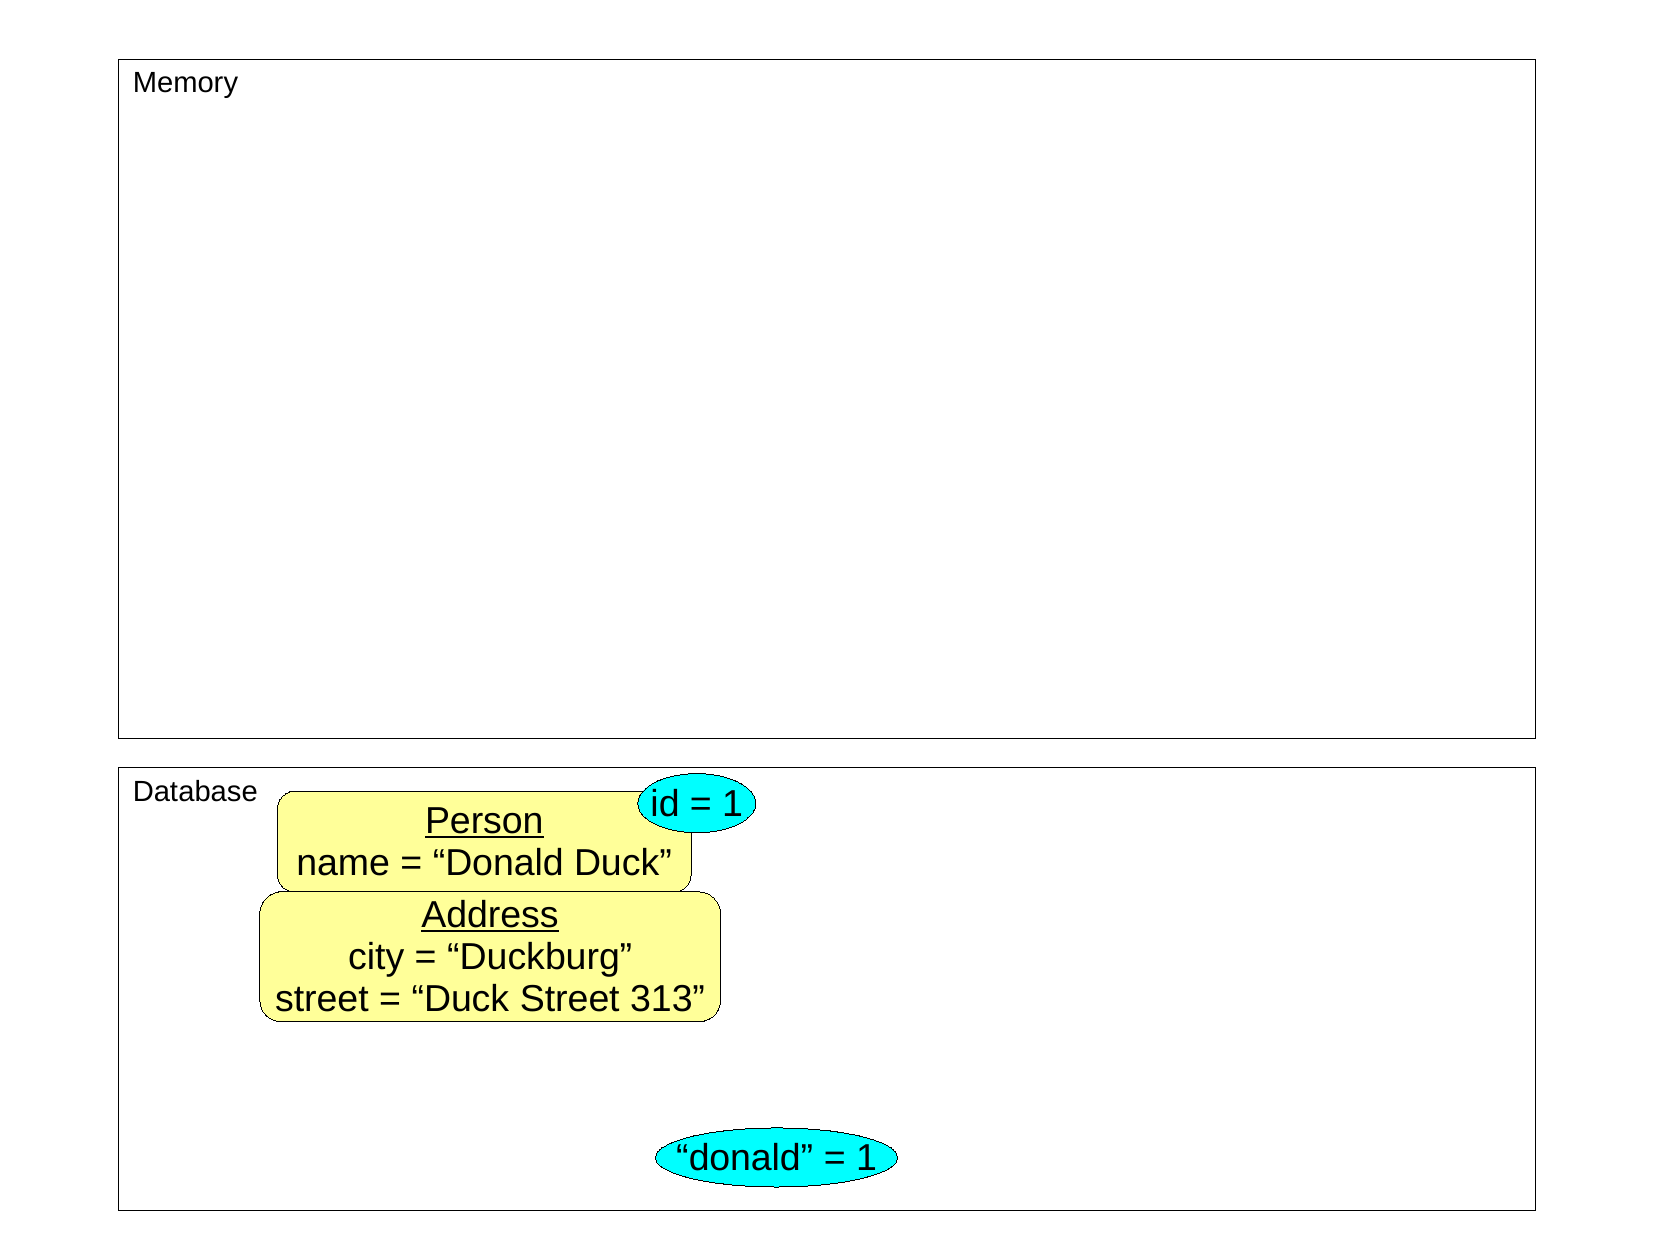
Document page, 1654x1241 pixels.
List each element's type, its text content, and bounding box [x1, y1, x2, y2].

text_box id = 1 [637, 773, 756, 833]
text_box Person name = “Donald Duck” [277, 791, 692, 891]
text_box Address city = “Duckburg” street = “Duck Street 313” [259, 891, 721, 1022]
text_box Memory [118, 59, 1536, 739]
text_box Database [118, 767, 1536, 1211]
text_box “donald” = 1 [655, 1127, 898, 1188]
